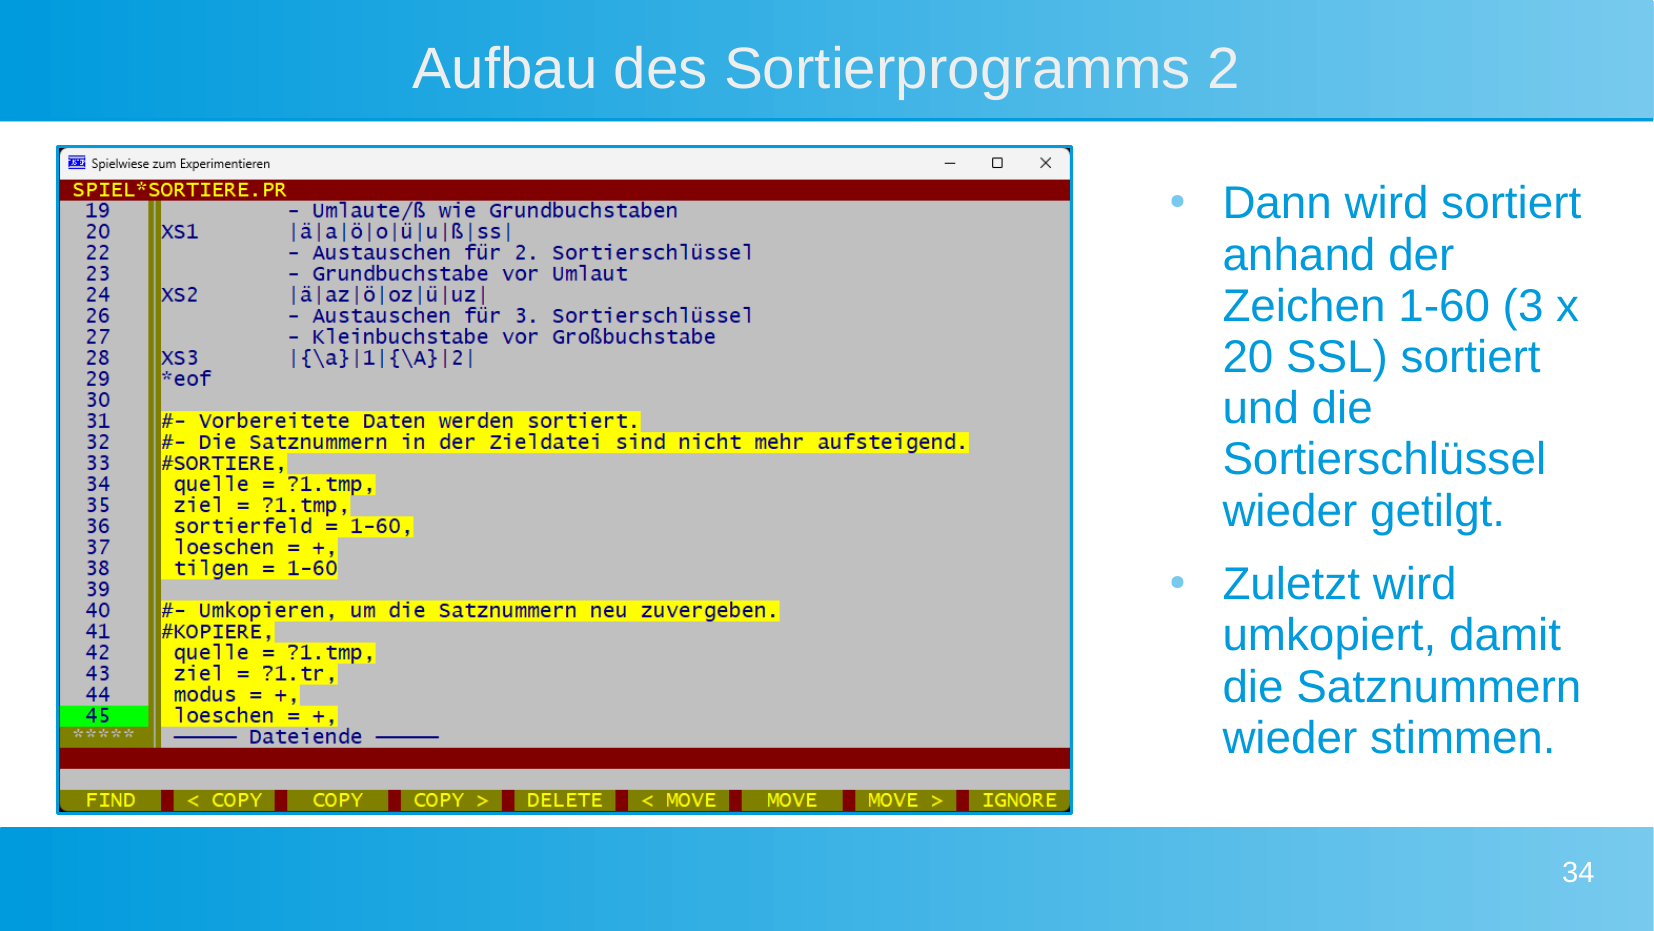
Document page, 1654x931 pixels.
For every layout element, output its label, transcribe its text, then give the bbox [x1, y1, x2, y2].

title Aufbau des Sortierprogramms 2 [59, 29, 1595, 108]
picture [60, 149, 1069, 811]
list Dann wird sortiert anhand der Zeichen 1-60 (3 x 20 SSL) sortiert und die Sortierschlüssel wieder getilgt. Zuletzt wird umkopiert, damit die Satznummern wieder stimmen. [1151, 177, 1596, 768]
